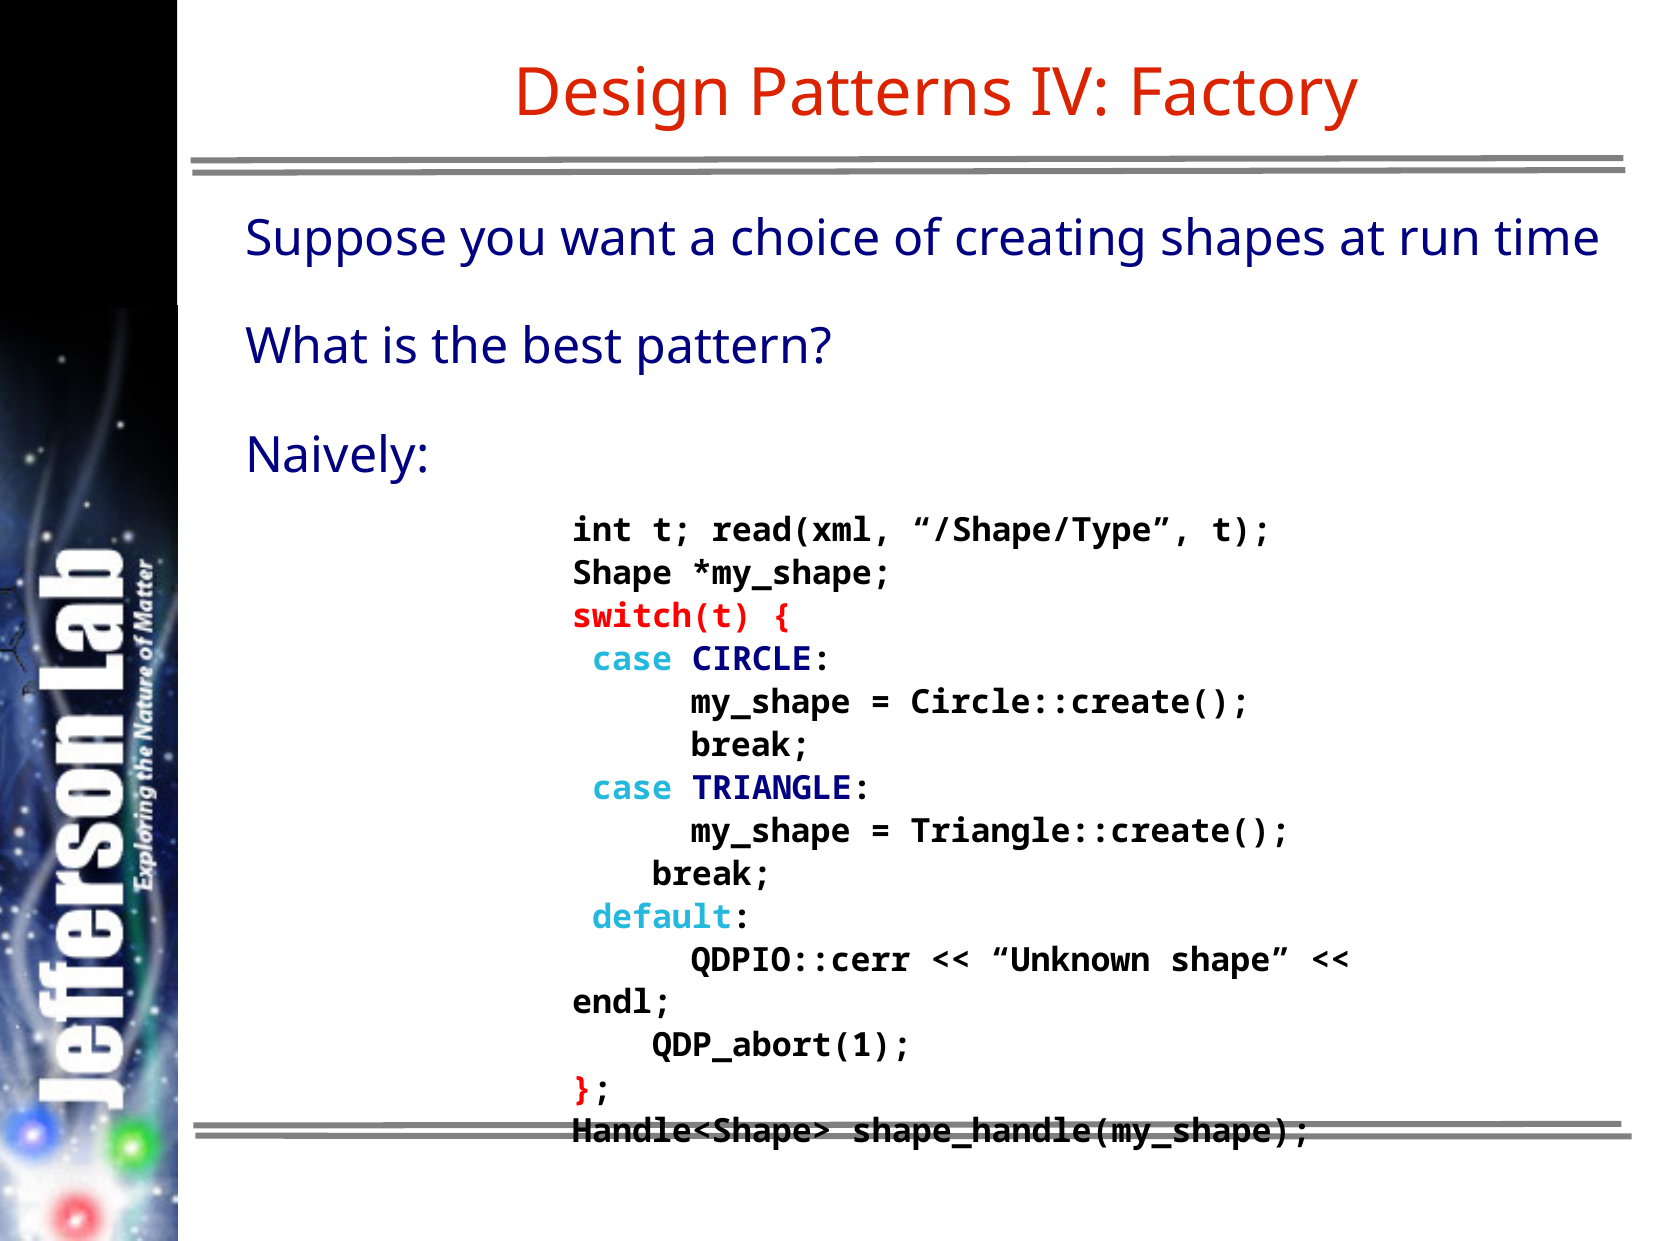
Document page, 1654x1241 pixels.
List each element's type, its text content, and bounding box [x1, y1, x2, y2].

text_box int t; read(xml, “/Shape/Type”, t); Shape *my_shape; switch(t) { case CIRCLE: my_shape = Circle::create(); break; case TRIANGLE: my_shape = Triangle::create(); break; default: QDPIO::cerr << “Unknown shape” << endl; QDP_abort(1); }; Handle<Shape> shape_handle(my_shape); [554, 497, 1472, 1162]
list Suppose you want a choice of creating shapes at run time What is the best pattern? Naively: [227, 190, 1628, 573]
picture [0, 308, 178, 1241]
title Design Patterns IV: Factory [235, 17, 1638, 149]
